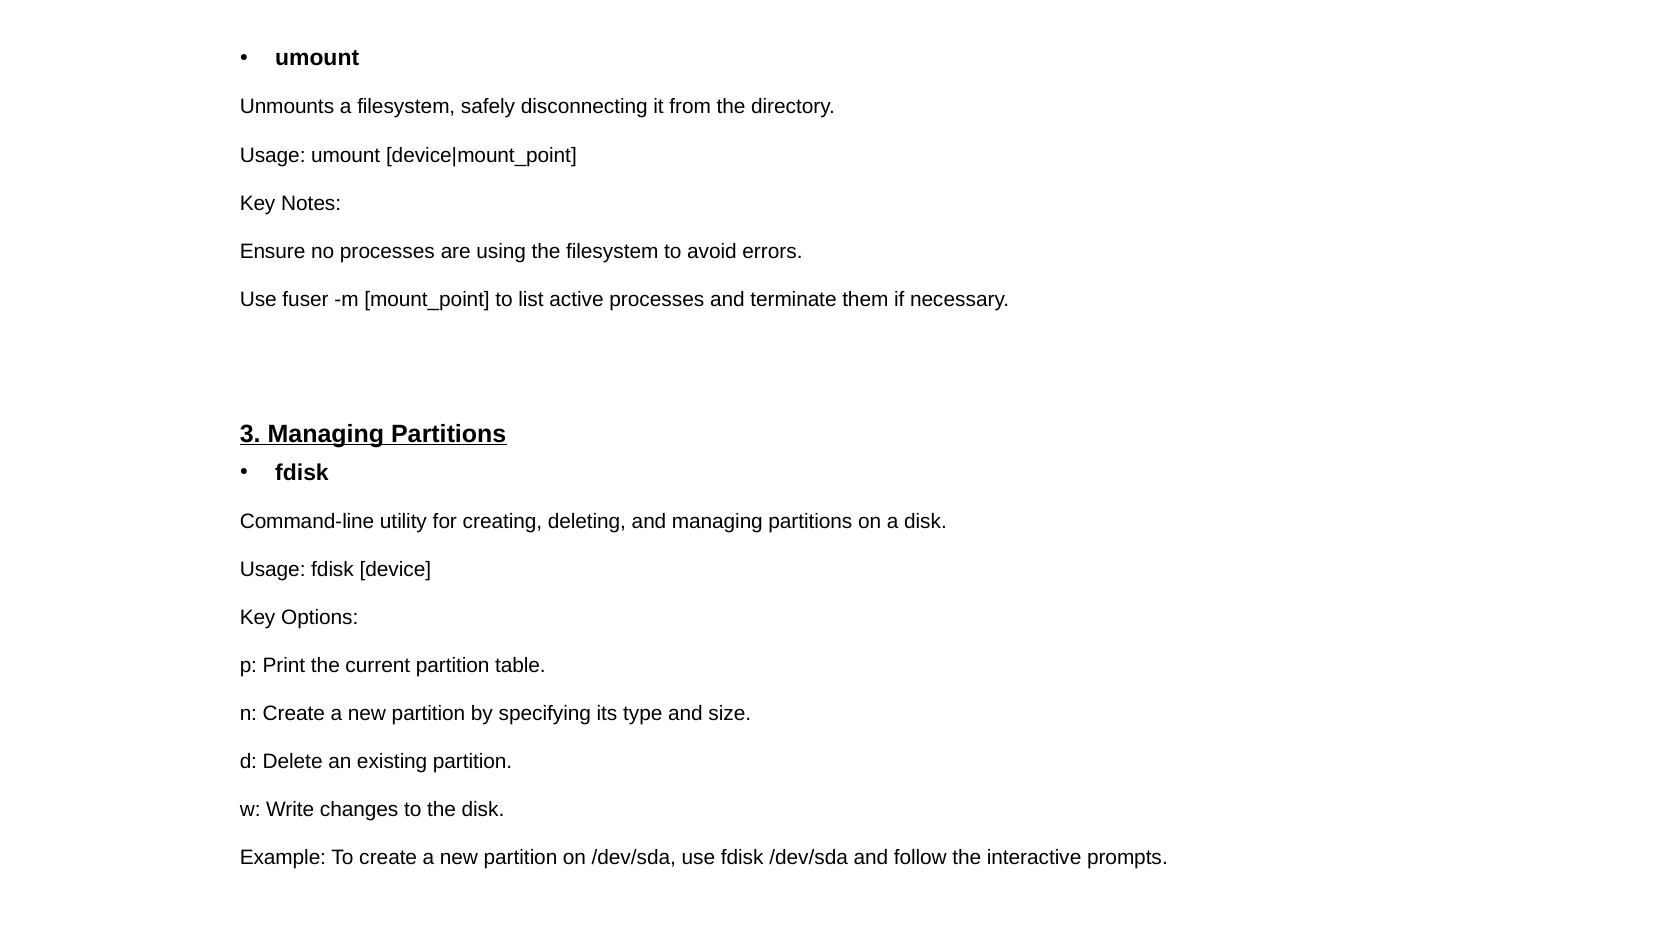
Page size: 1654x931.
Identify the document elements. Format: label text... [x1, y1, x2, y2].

text_box 3. Managing Partitions [225, 412, 522, 451]
text_box umount Unmounts a filesystem, safely disconnecting it from the directory. Usage: umount [device|mount_point] Key Notes: Ensure no processes are using the filesystem to avoid errors. Use fuser -m [mount_point] to list active processes and terminate them if necessary. [225, 37, 1025, 363]
text_box fdisk Command-line utility for creating, deleting, and managing partitions on a disk. Usage: fdisk [device] Key Options: p: Print the current partition table. n: Create a new partition by specifying its type and size. d: Delete an existing partition. w: Write changes to the disk. Example: To create a new partition on /dev/sda, use fdisk /dev/sda and follow the interactive prompts. [225, 451, 1184, 921]
